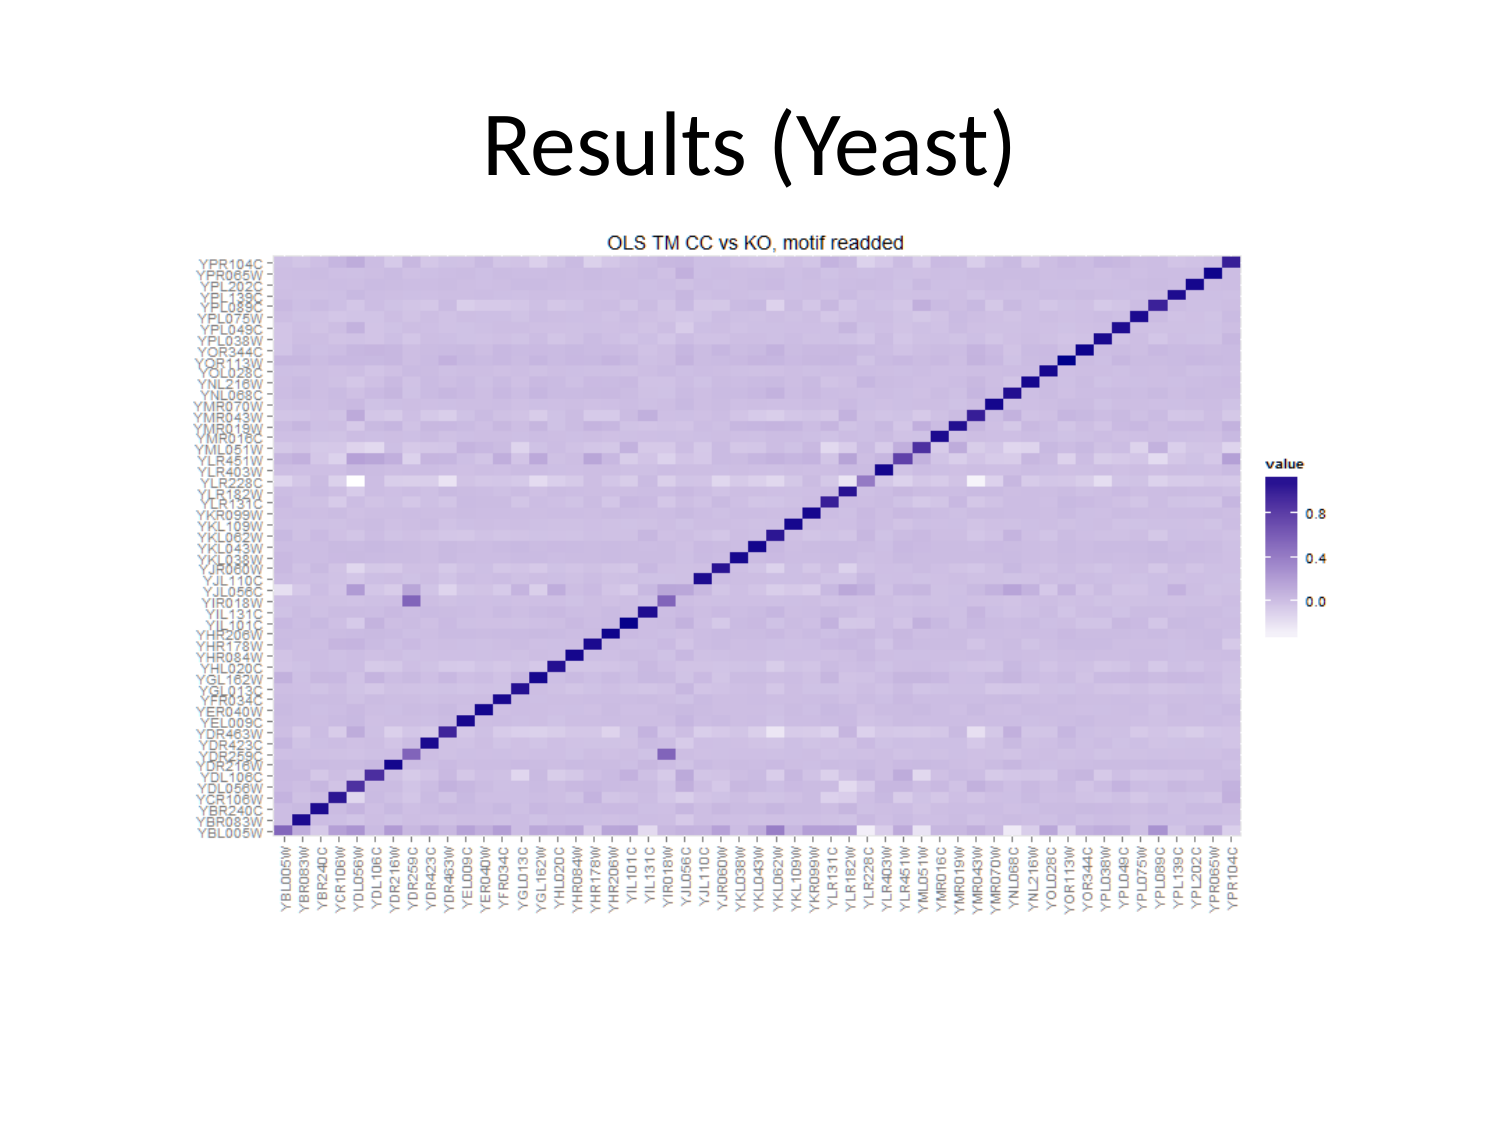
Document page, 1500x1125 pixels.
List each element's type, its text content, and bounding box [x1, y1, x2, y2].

title Results (Yeast) [75, 45, 1425, 233]
picture [153, 201, 1377, 958]
